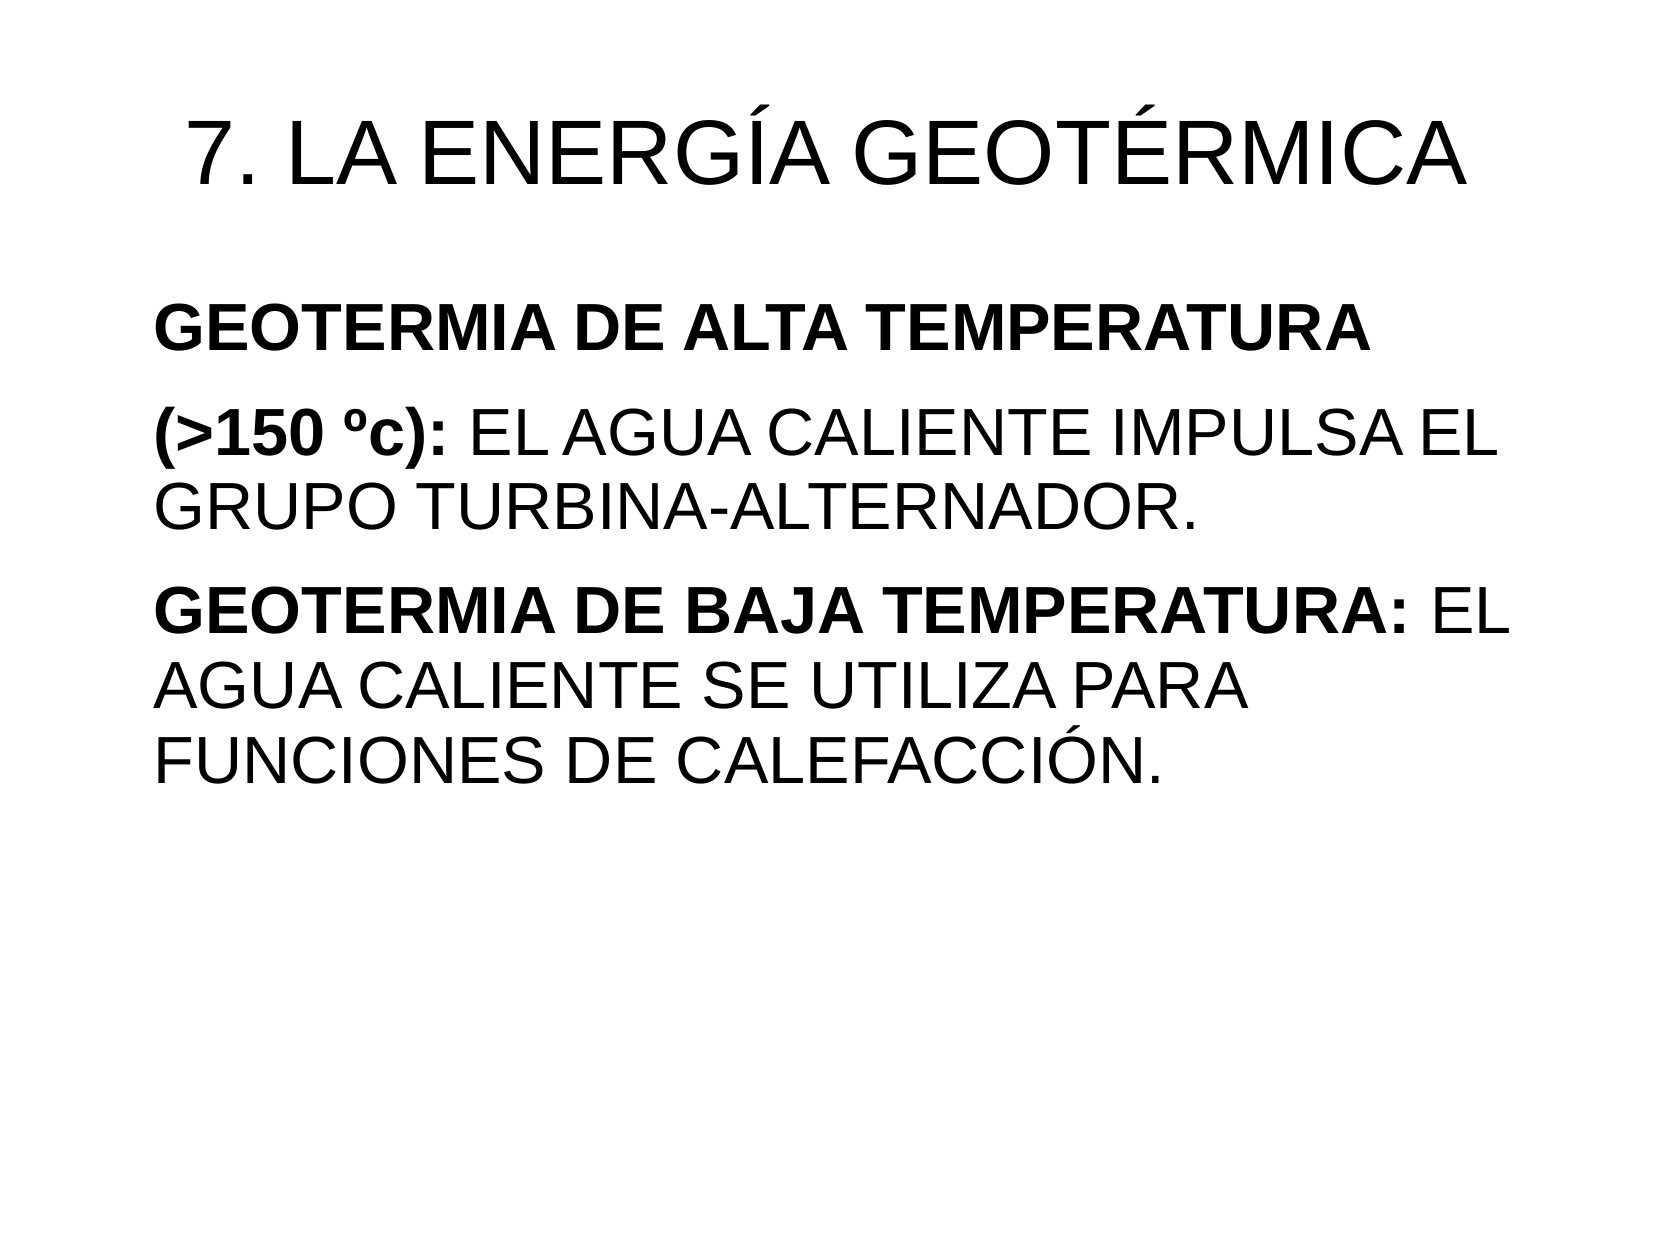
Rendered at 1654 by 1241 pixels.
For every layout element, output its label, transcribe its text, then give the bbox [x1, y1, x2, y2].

list GEOTERMIA DE ALTA TEMPERATURA (>150 ºc): EL AGUA CALIENTE IMPULSA EL GRUPO TURBINA-ALTERNADOR. GEOTERMIA DE BAJA TEMPERATURA: EL AGUA CALIENTE SE UTILIZA PARA FUNCIONES DE CALEFACCIÓN. [82, 290, 1571, 1109]
title 7. LA ENERGÍA GEOTÉRMICA [82, 49, 1571, 257]
